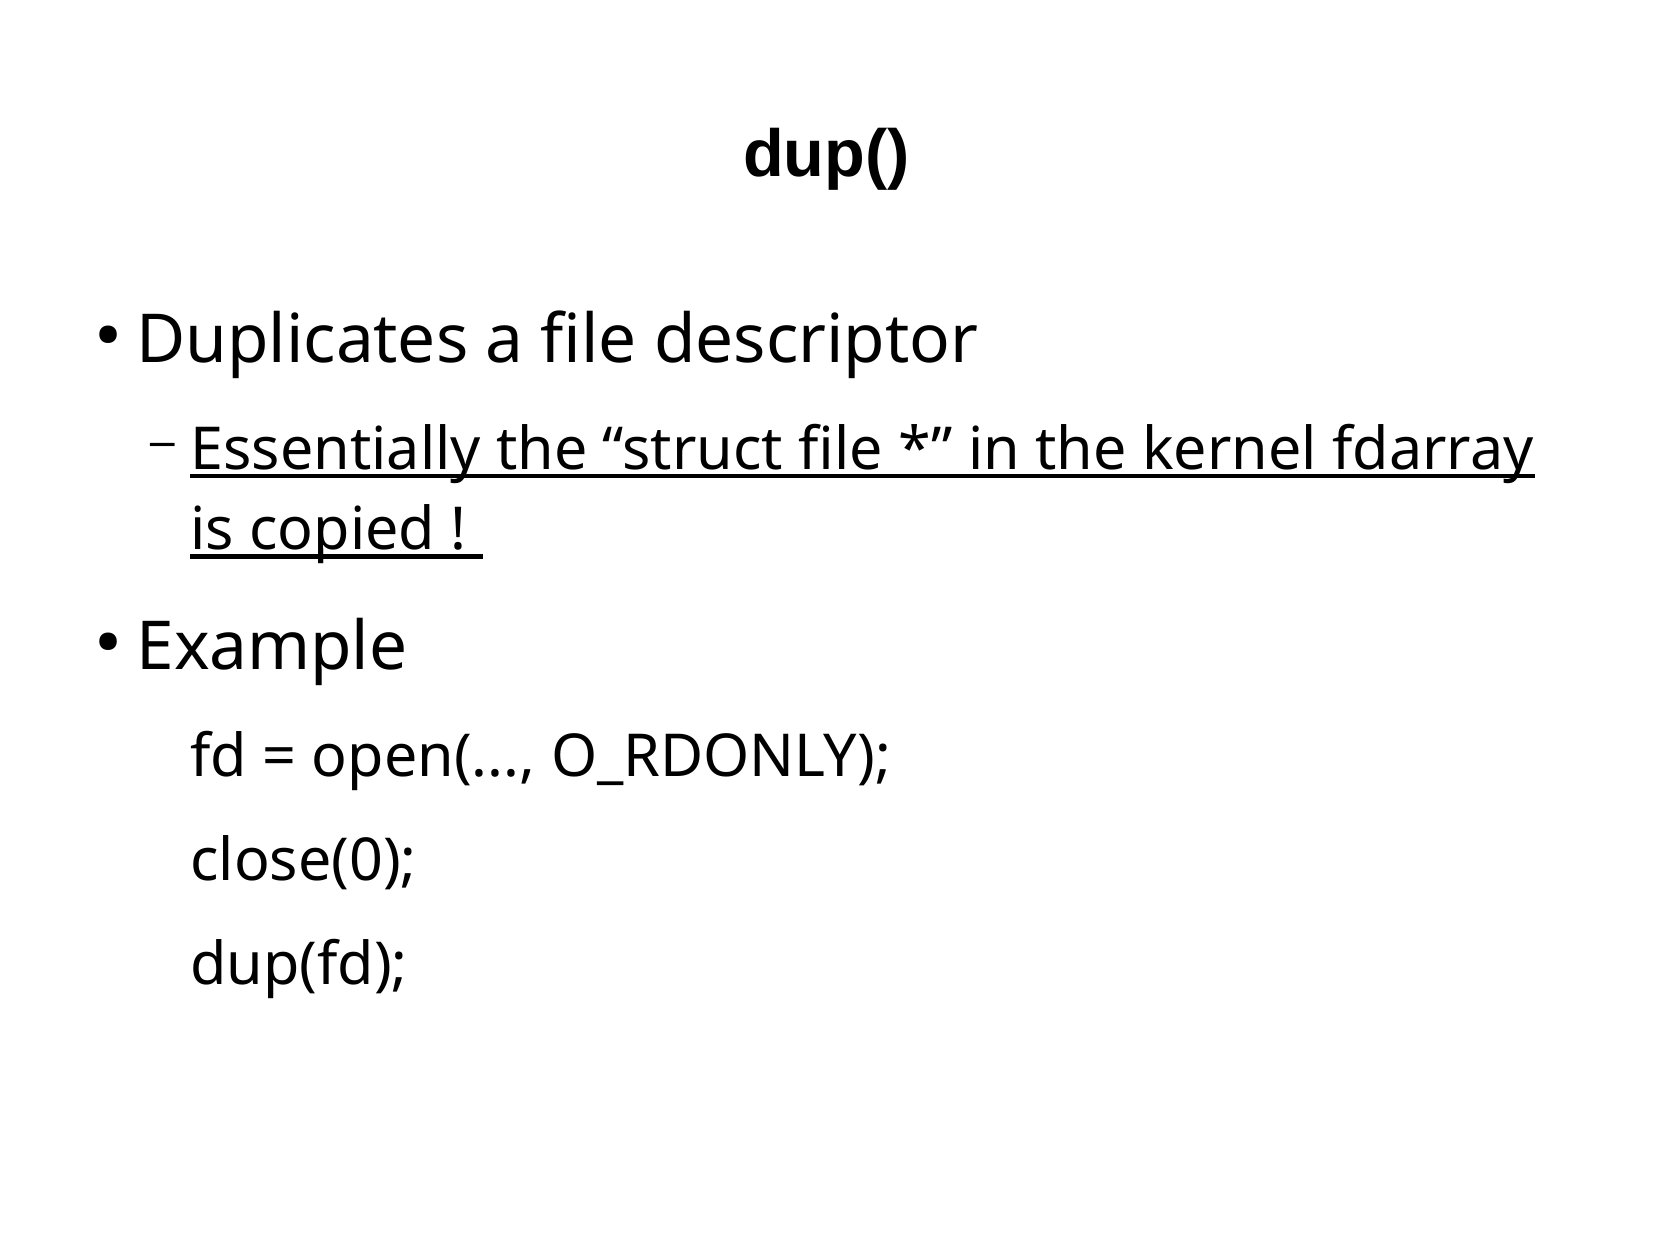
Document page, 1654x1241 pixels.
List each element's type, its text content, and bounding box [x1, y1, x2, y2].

list Duplicates a file descriptor Essentially the “struct file *” in the kernel fdarray is copied ! Example fd = open(..., O_RDONLY); close(0); dup(fd); [82, 290, 1571, 1010]
title dup() [82, 49, 1571, 257]
